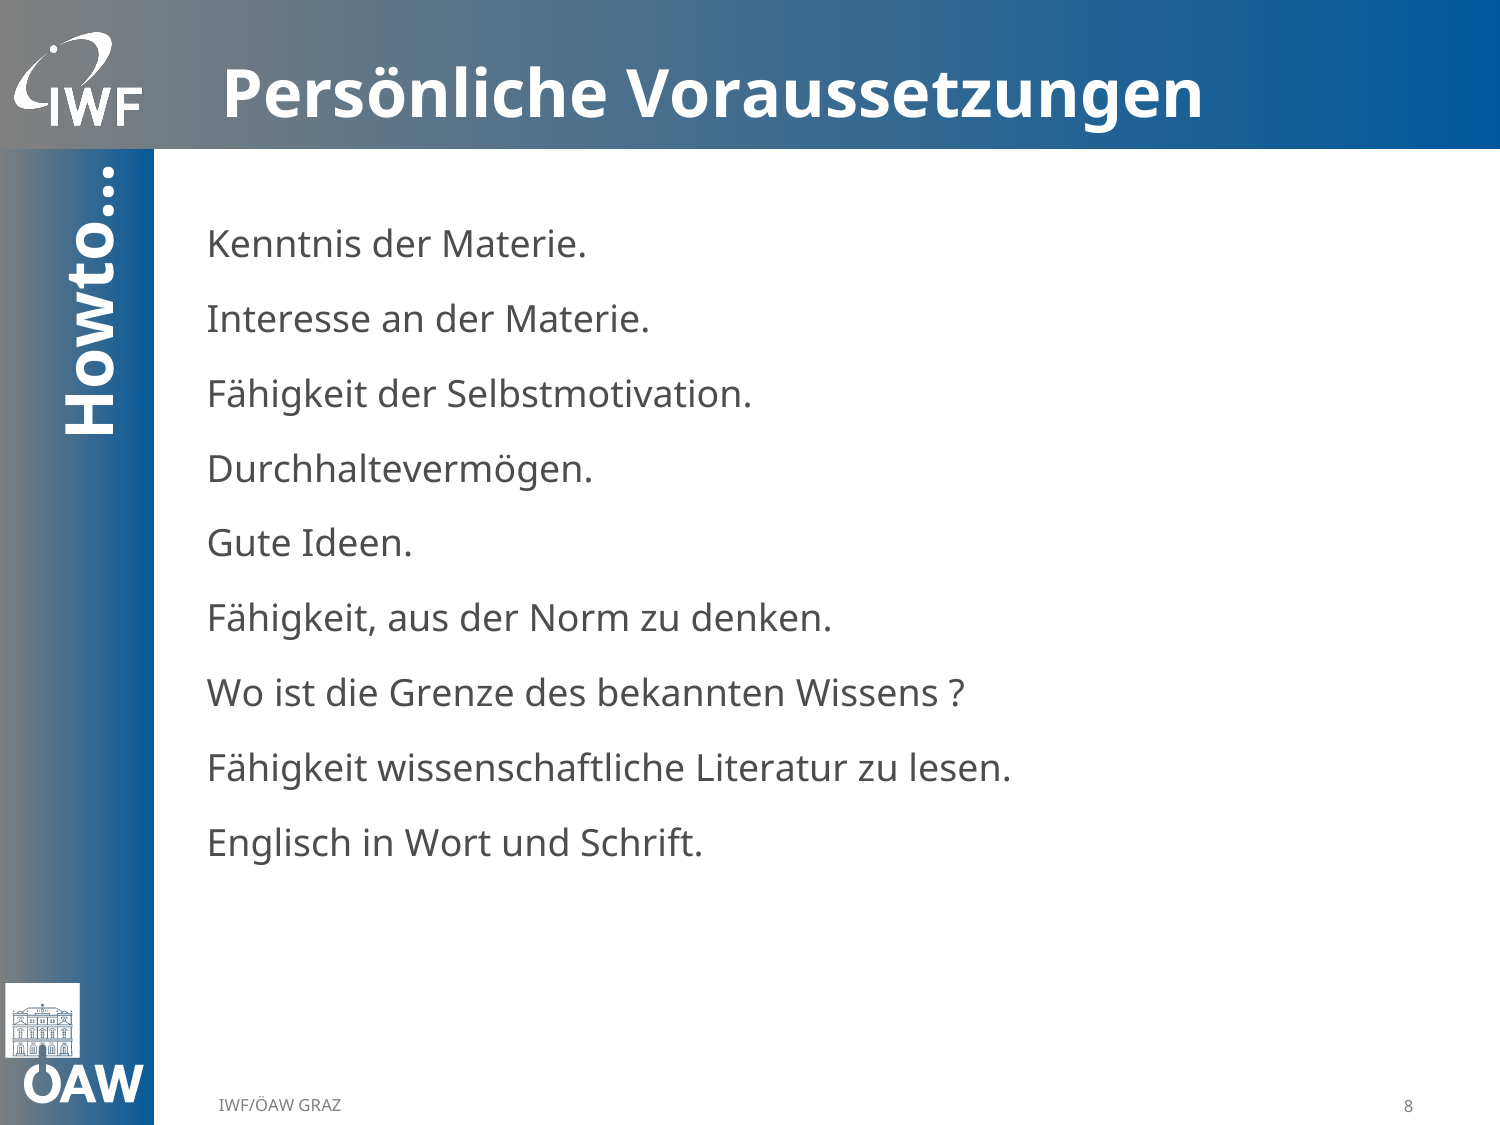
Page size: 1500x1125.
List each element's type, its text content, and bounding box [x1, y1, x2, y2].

list Kenntnis der Materie. Interesse an der Materie. Fähigkeit der Selbstmotivation. Durchhaltevermögen. Gute Ideen. Fähigkeit, aus der Norm zu denken. Wo ist die Grenze des bekannten Wissens ? Fähigkeit wissenschaftliche Literatur zu lesen. Englisch in Wort und Schrift. [206, 212, 1447, 945]
picture [8, 32, 154, 132]
title Persönliche Voraussetzungen [206, 16, 1459, 176]
text_box Howto... [29, 148, 154, 959]
picture [5, 983, 154, 1105]
